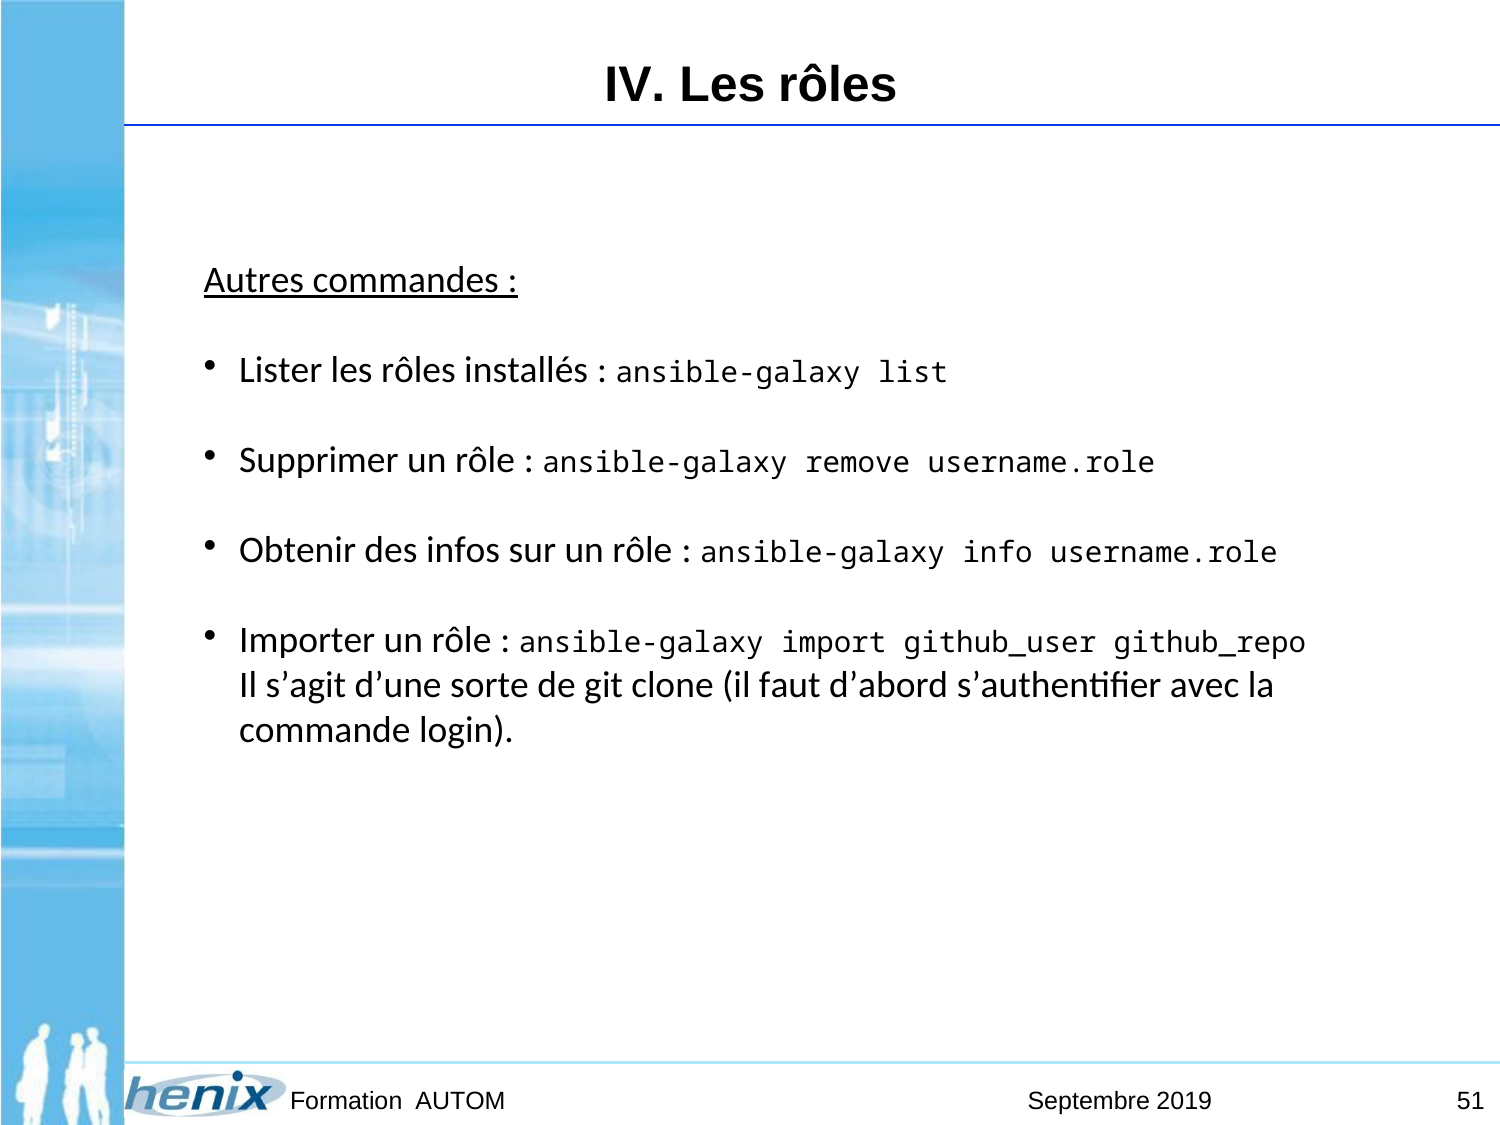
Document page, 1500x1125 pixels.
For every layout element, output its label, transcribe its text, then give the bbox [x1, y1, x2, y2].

text_box Autres commandes : Lister les rôles installés : ansible-galaxy list Supprimer un rôle : ansible-galaxy remove username.role Obtenir des infos sur un rôle : ansible-galaxy info username.role Importer un rôle : ansible-galaxy import github_user github_repo Il s’agit d’une sorte de git clone (il faut d’abord s’authentifier avec la commande login). [189, 247, 1442, 938]
text_box IV. Les rôles [138, 50, 1363, 112]
text_box <numéro> [1452, 1084, 1490, 1115]
text_box Septembre 2019 [1025, 1084, 1288, 1115]
picture [0, 0, 126, 1125]
text_box [123, 1070, 287, 1117]
text_box Formation AUTOM [288, 1084, 507, 1115]
